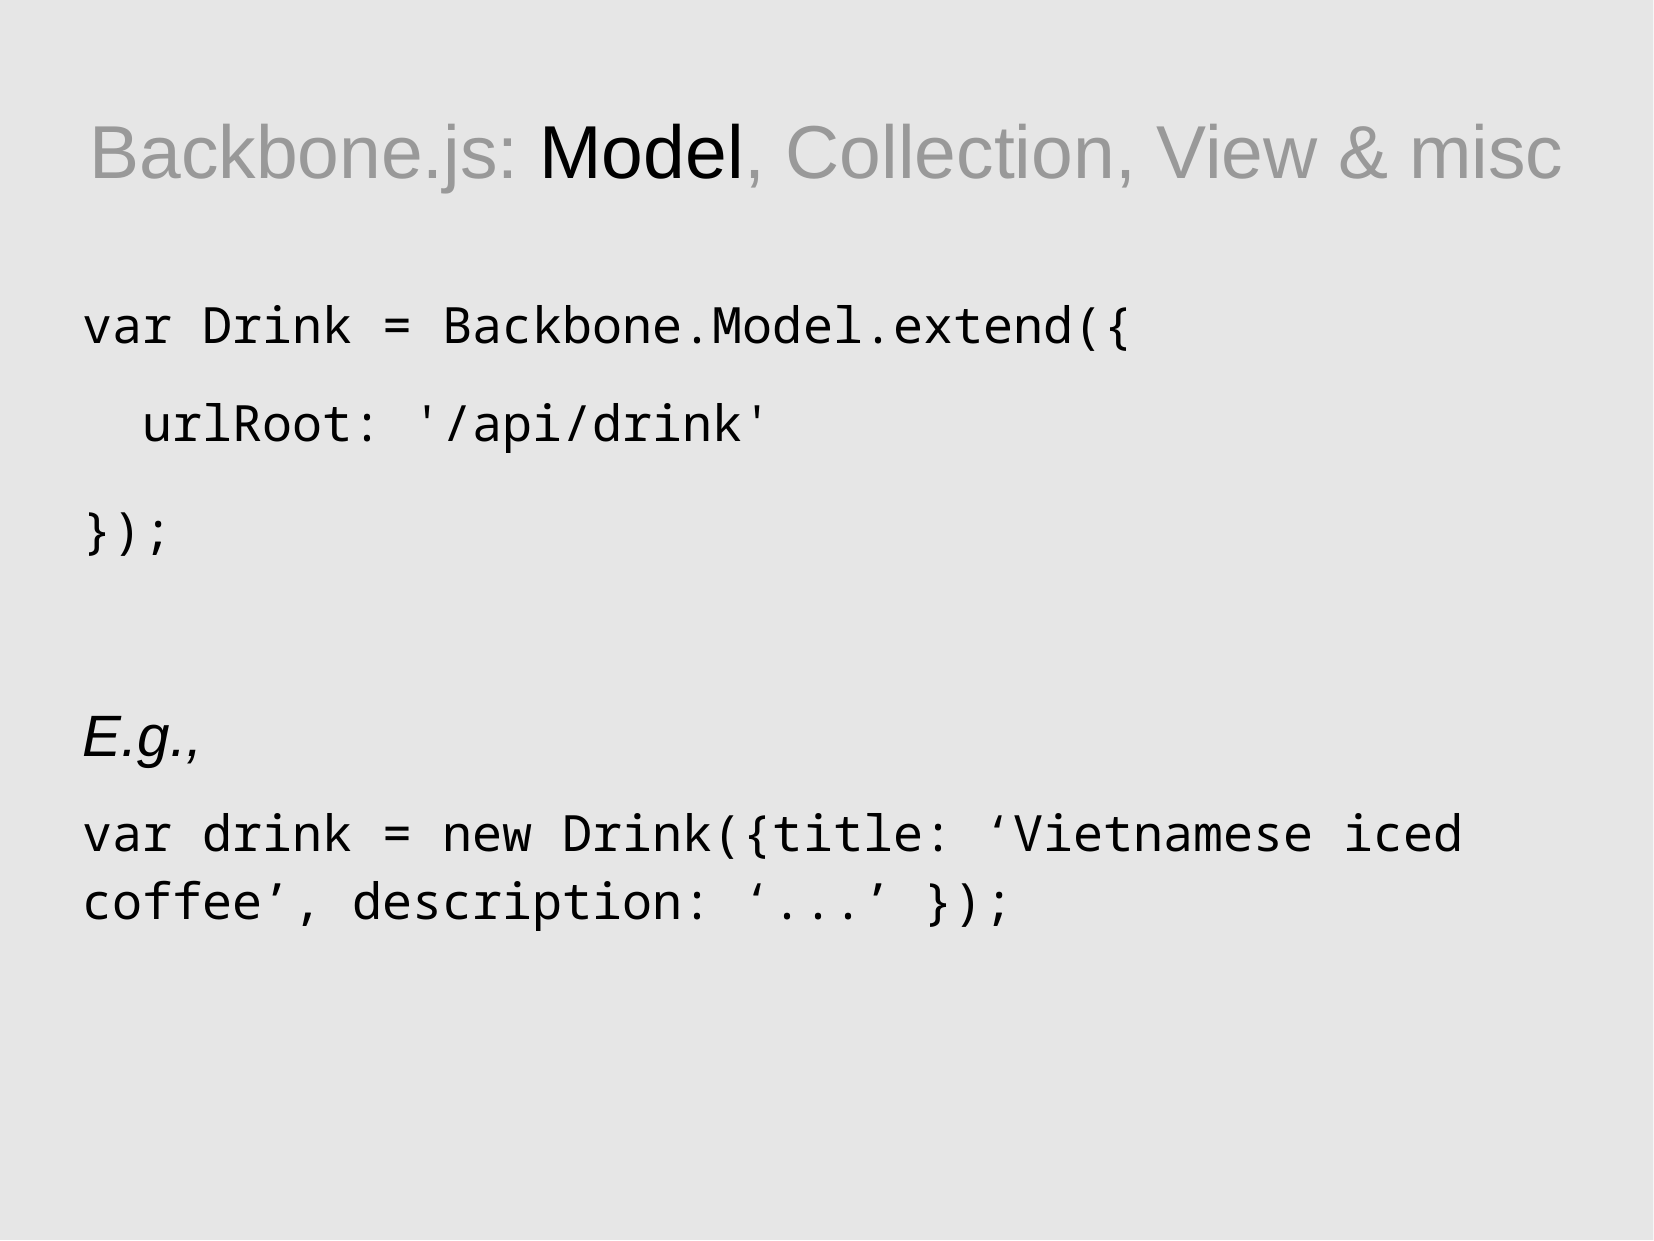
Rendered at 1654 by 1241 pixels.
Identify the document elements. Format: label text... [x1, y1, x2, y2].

list var Drink = Backbone.Model.extend({ urlRoot: '/api/drink' }); E.g., var drink = new Drink({title: ‘Vietnamese iced coffee’, description: ‘...’ }); [82, 290, 1571, 1109]
title Backbone.js: Model, Collection, View & misc [82, 56, 1571, 250]
